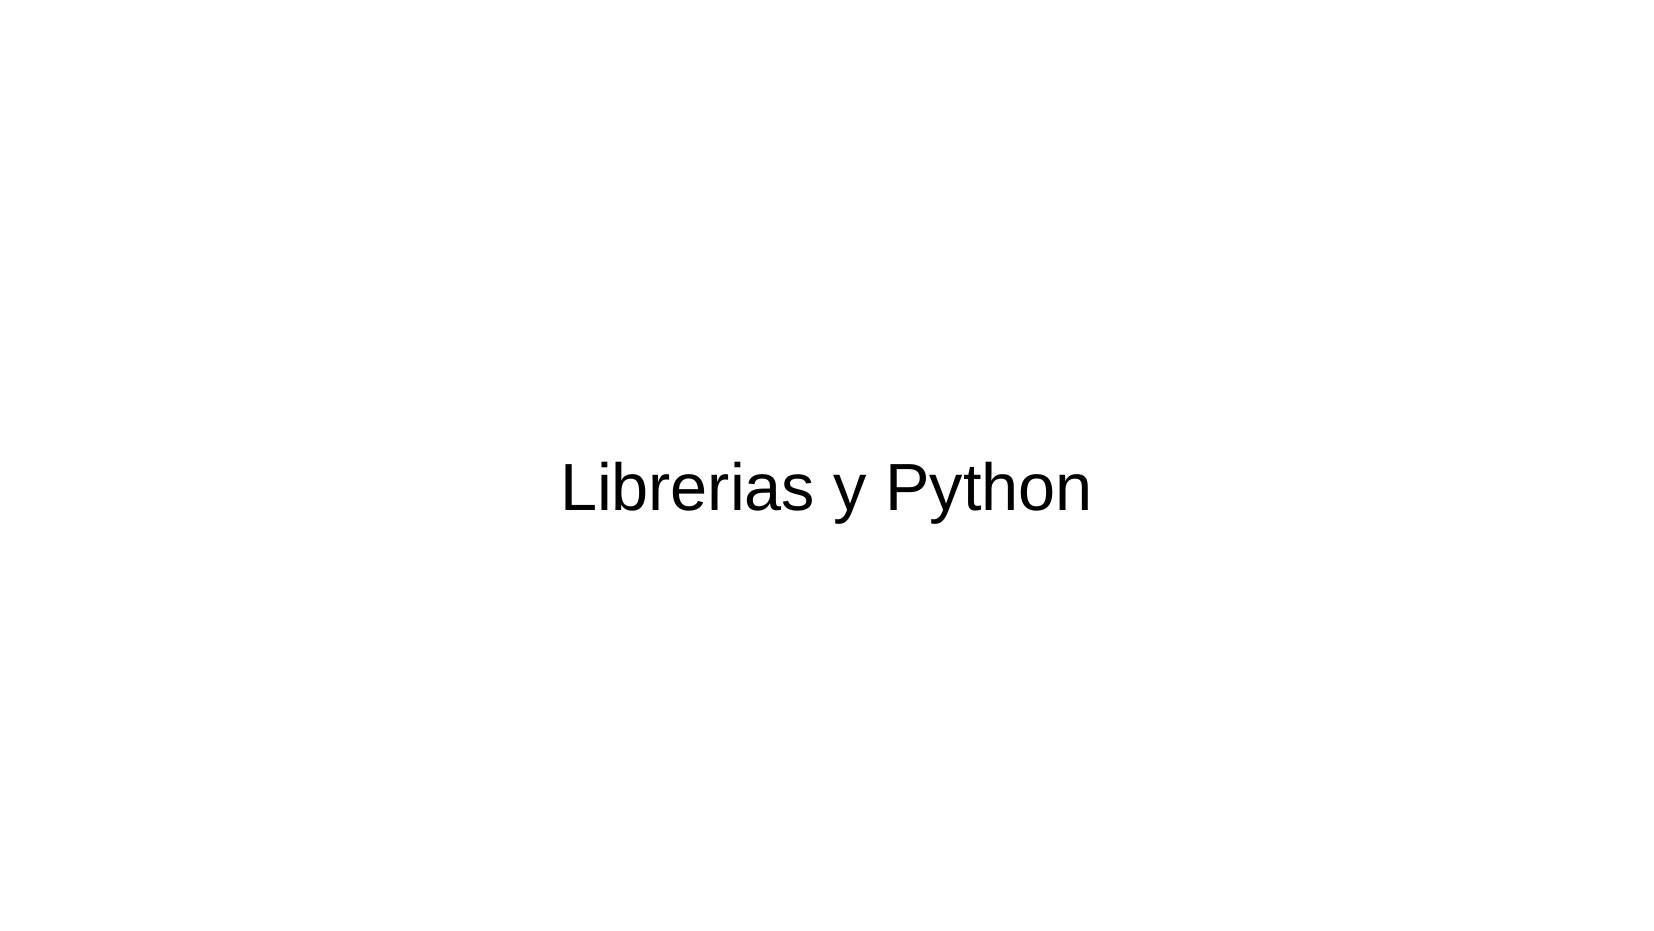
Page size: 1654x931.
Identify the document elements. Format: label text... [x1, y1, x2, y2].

subtitle Librerias y Python [82, 217, 1571, 758]
